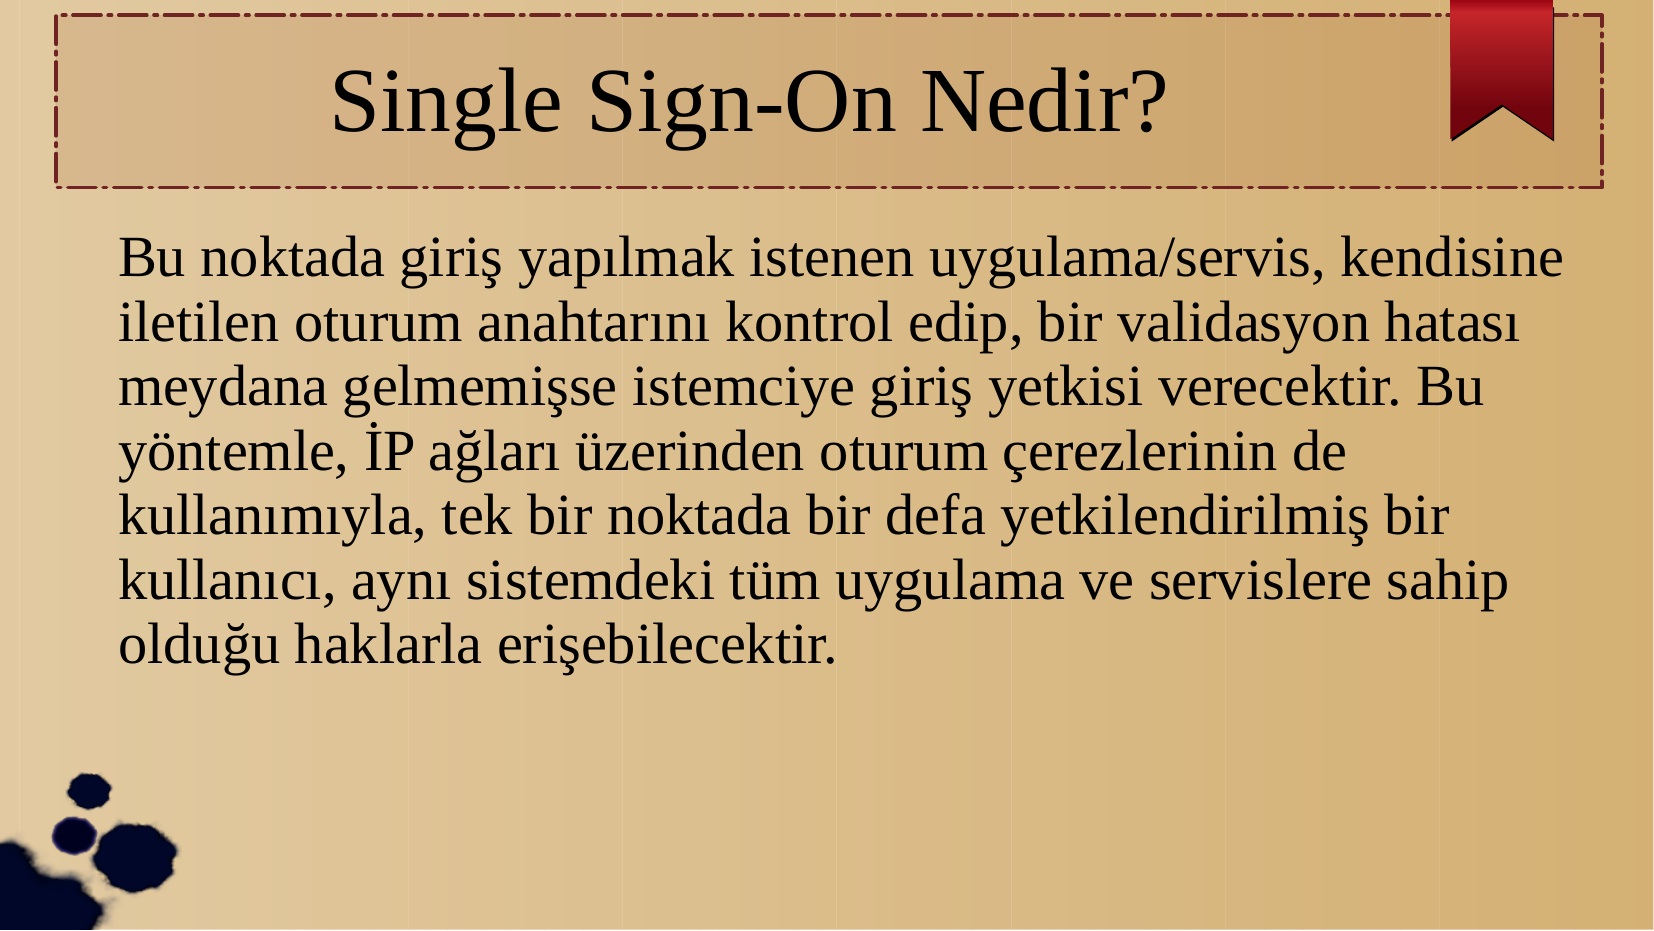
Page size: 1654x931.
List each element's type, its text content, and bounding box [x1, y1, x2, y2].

list Bu noktada giriş yapılmak istenen uygulama/servis, kendisine iletilen oturum anahtarını kontrol edip, bir validasyon hatası meydana gelmemişse istemciye giriş yetkisi verecektir. Bu yöntemle, İP ağları üzerinden oturum çerezlerinin de kullanımıyla, tek bir noktada bir defa yetkilendirilmiş bir kullanıcı, aynı sistemdeki tüm uygulama ve servislere sahip olduğu haklarla erişebilecektir. [82, 224, 1571, 764]
title Single Sign-On Nedir? [59, 11, 1441, 189]
